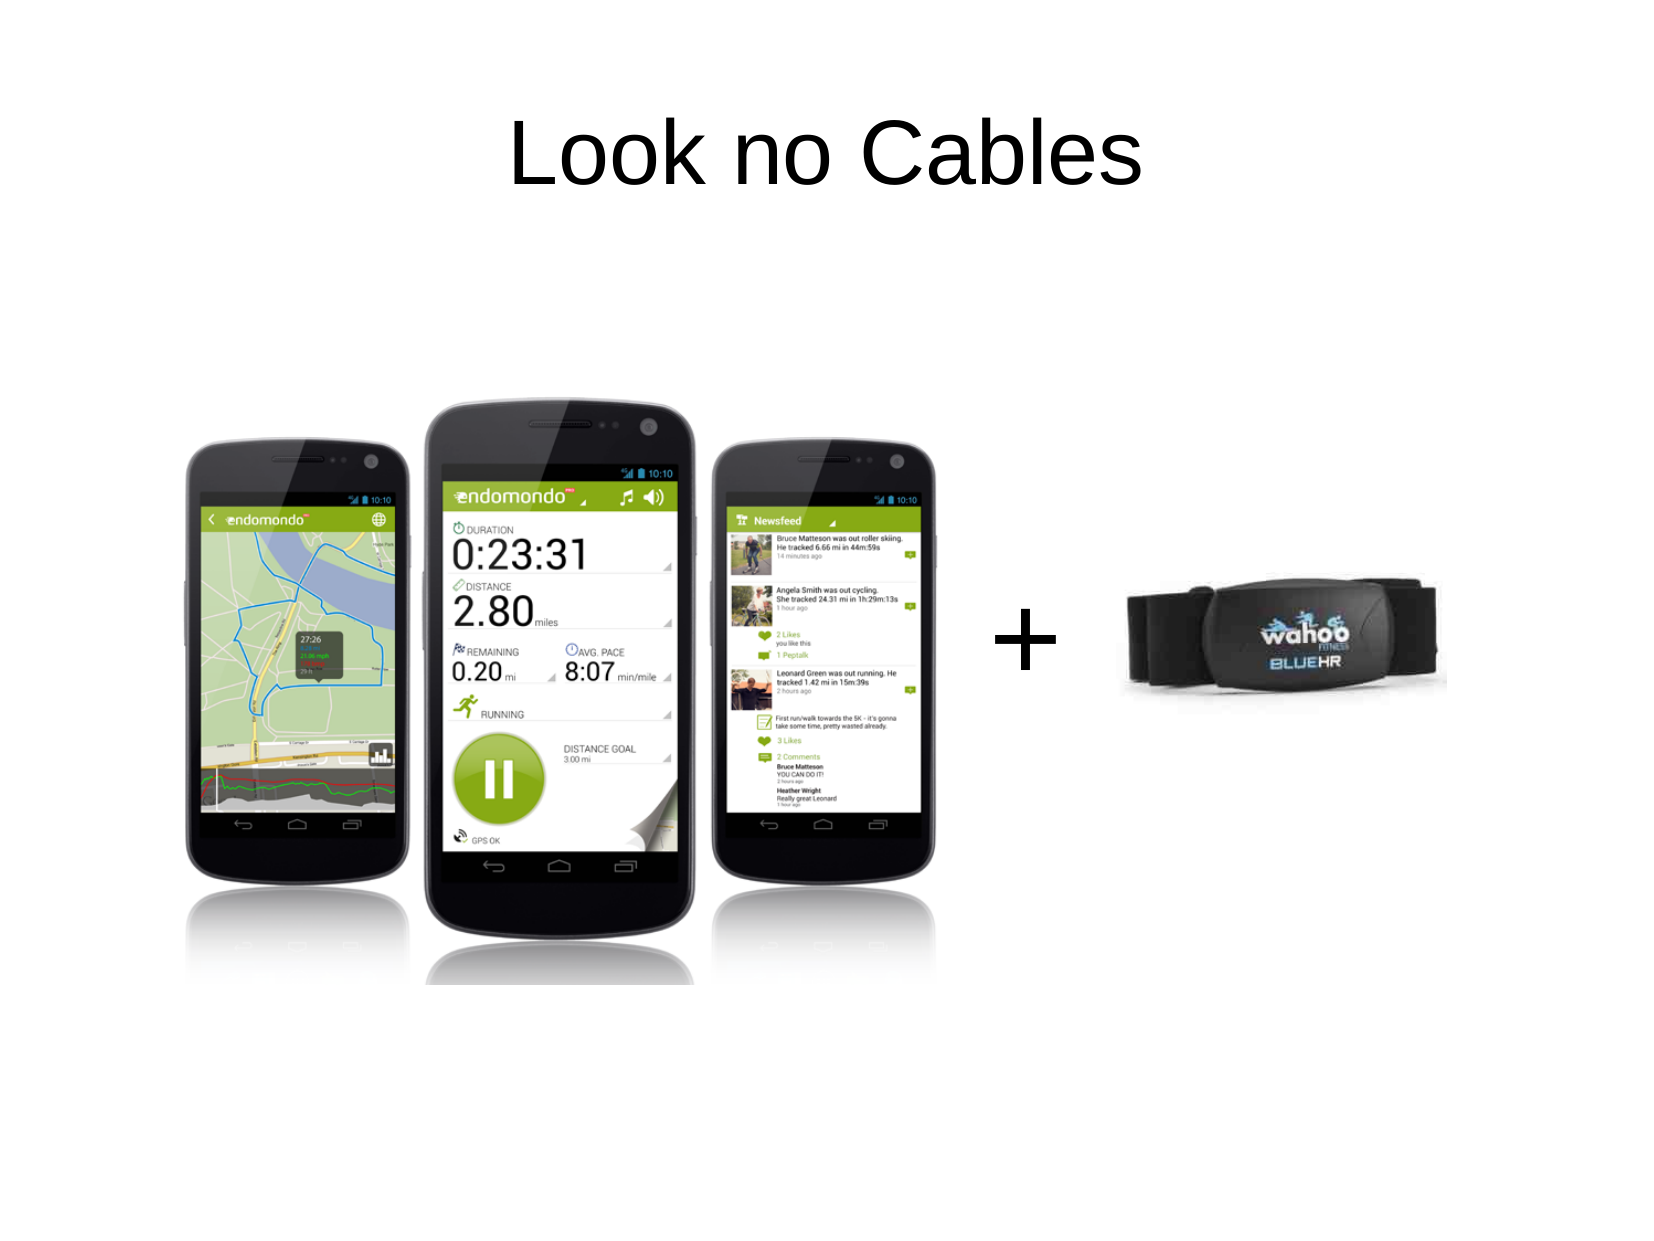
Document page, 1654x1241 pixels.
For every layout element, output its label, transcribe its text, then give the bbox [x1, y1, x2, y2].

title Look no Cables [82, 49, 1571, 257]
picture [172, 383, 945, 985]
text_box + [974, 561, 1093, 716]
picture [1116, 501, 1447, 723]
